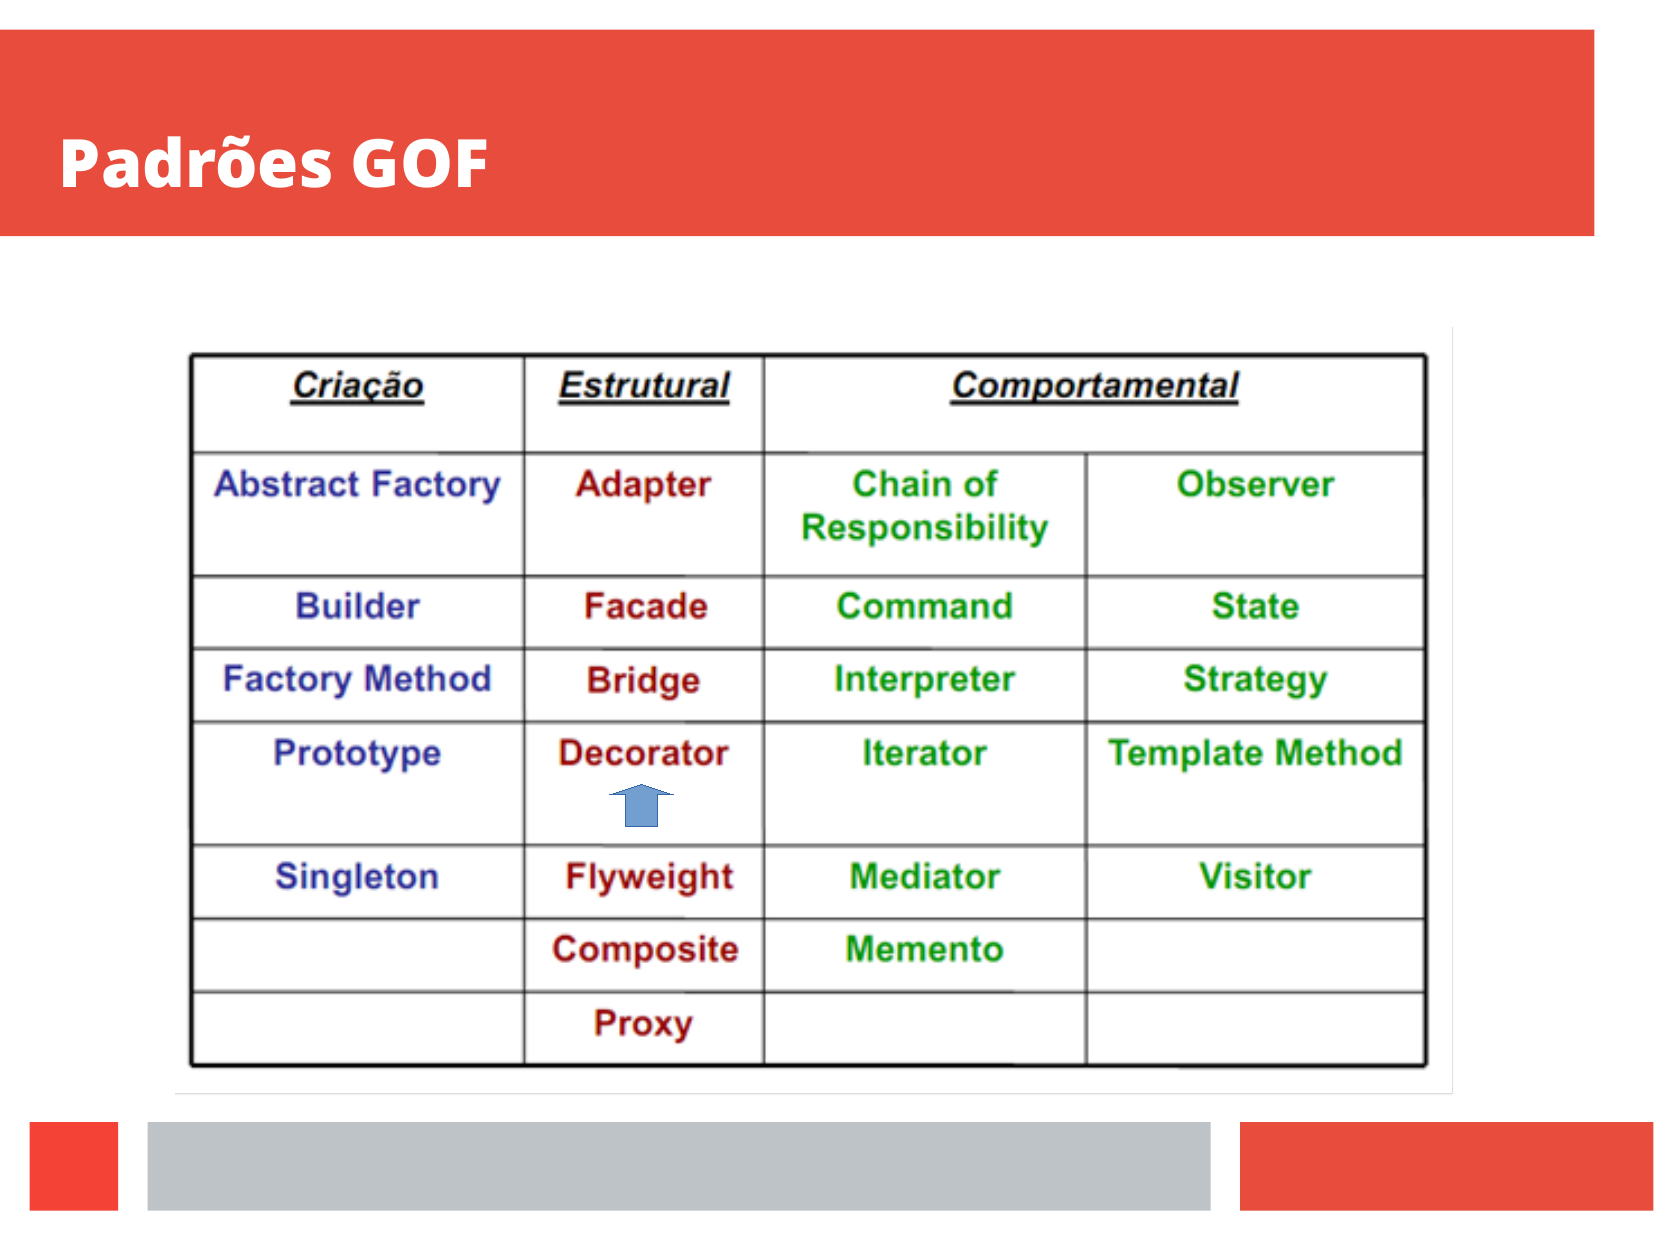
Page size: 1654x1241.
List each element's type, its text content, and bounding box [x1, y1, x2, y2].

title Padrões GOF [59, 59, 1595, 207]
text_box [609, 784, 674, 827]
picture [172, 324, 1452, 1093]
